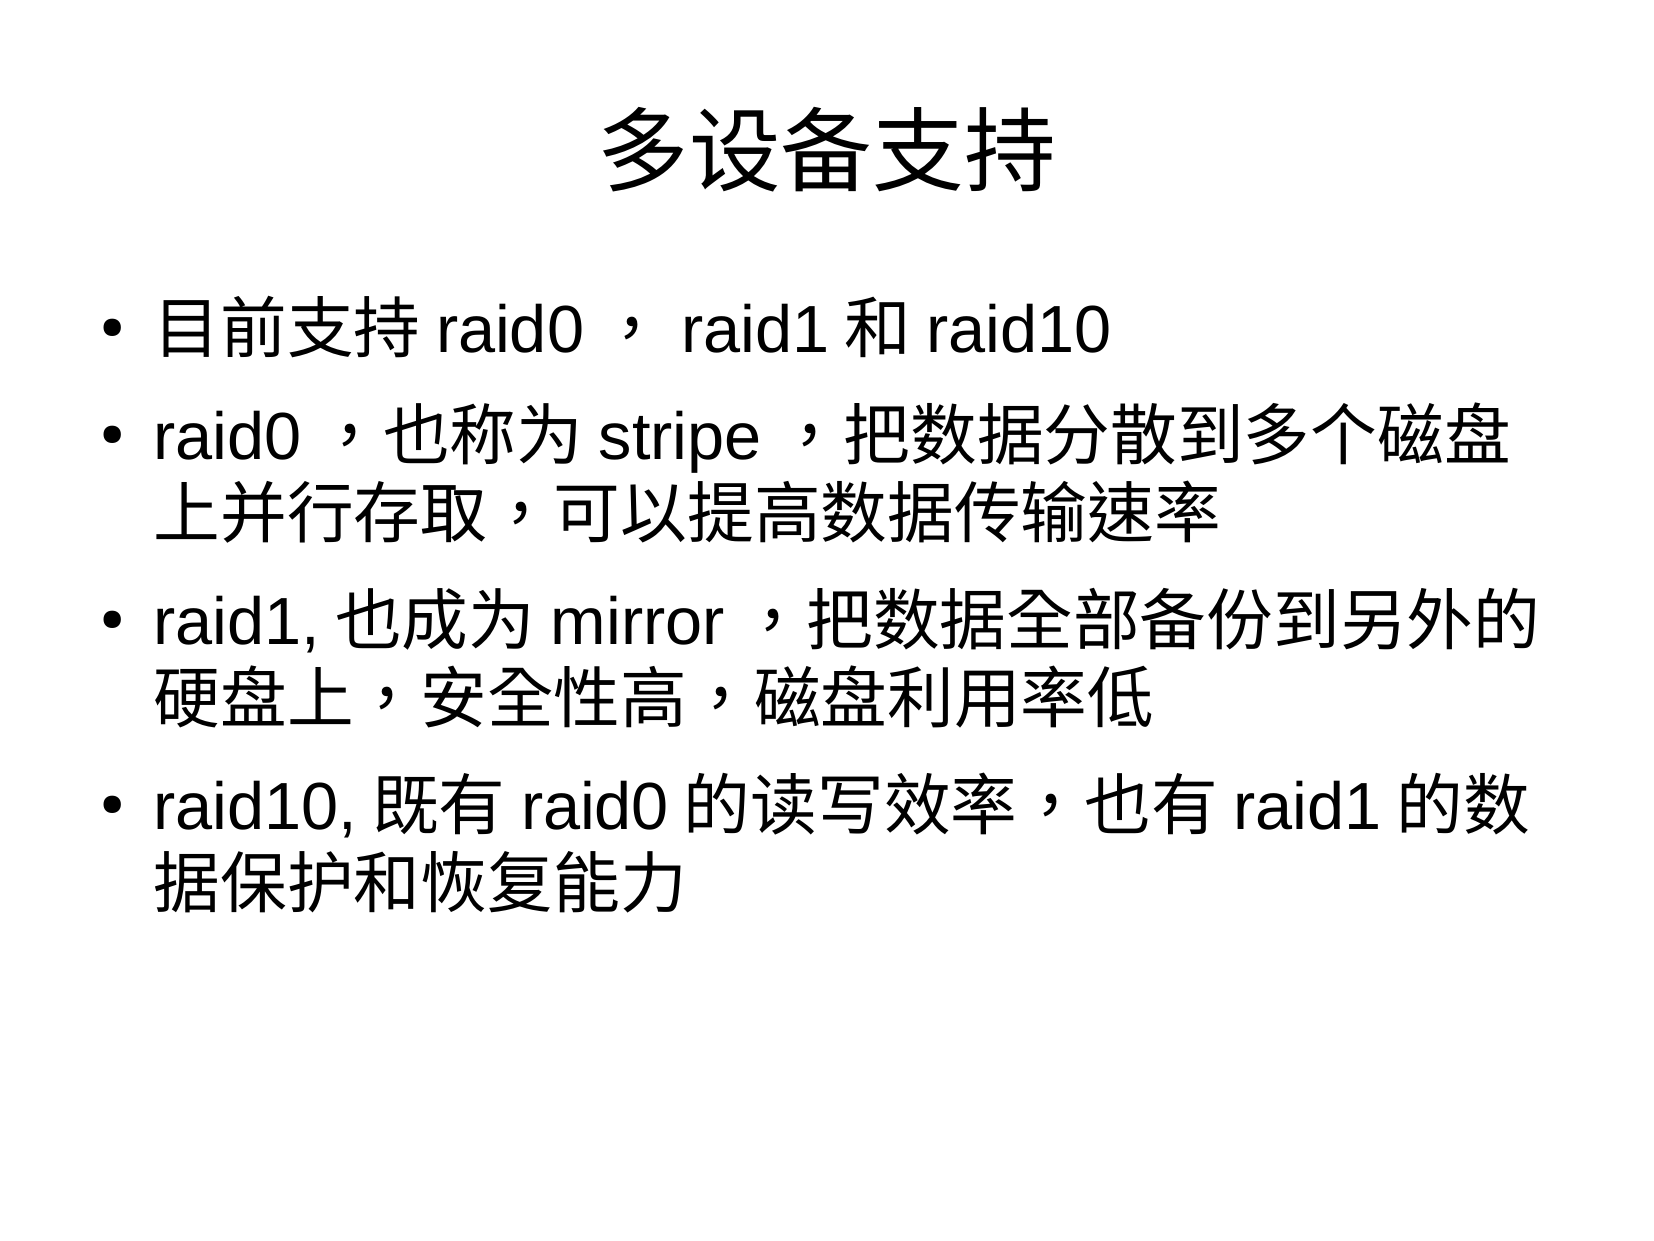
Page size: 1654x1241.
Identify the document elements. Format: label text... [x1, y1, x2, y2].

list 目前支持raid0，raid1和raid10 raid0，也称为stripe，把数据分散到多个磁盘上并行存取，可以提高数据传输速率 raid1,也成为mirror，把数据全部备份到另外的硬盘上，安全性高，磁盘利用率低 raid10,既有raid0的读写效率，也有raid1的数据保护和恢复能力 [82, 290, 1571, 1094]
title 多设备支持 [82, 49, 1571, 257]
